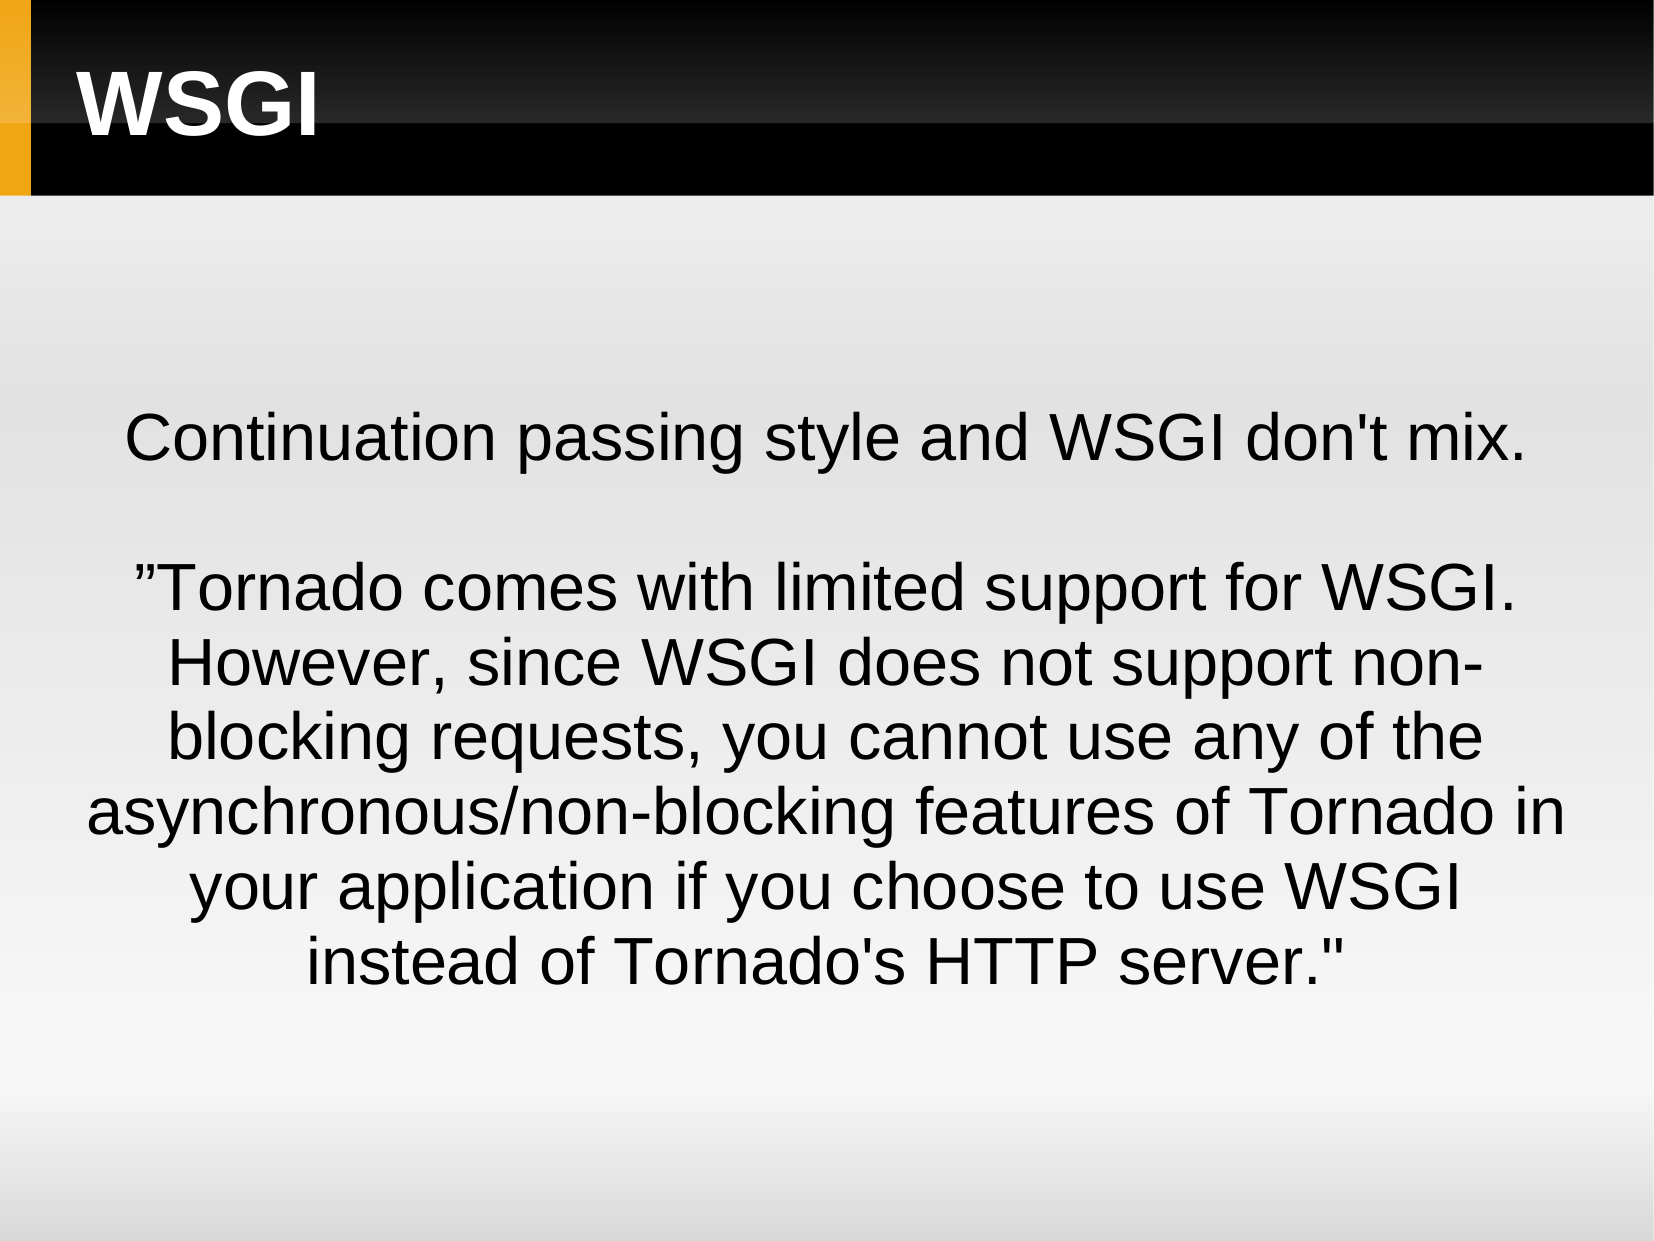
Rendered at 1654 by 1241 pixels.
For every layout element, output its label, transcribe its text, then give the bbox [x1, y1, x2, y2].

picture [0, 0, 1654, 1241]
subtitle Continuation passing style and WSGI don't mix. ”Tornado comes with limited support for WSGI. However, since WSGI does not support non-blocking requests, you cannot use any of the asynchronous/non-blocking features of Tornado in your application if you choose to use WSGI instead of Tornado's HTTP server." [82, 297, 1571, 1102]
title WSGI [76, 0, 1565, 208]
